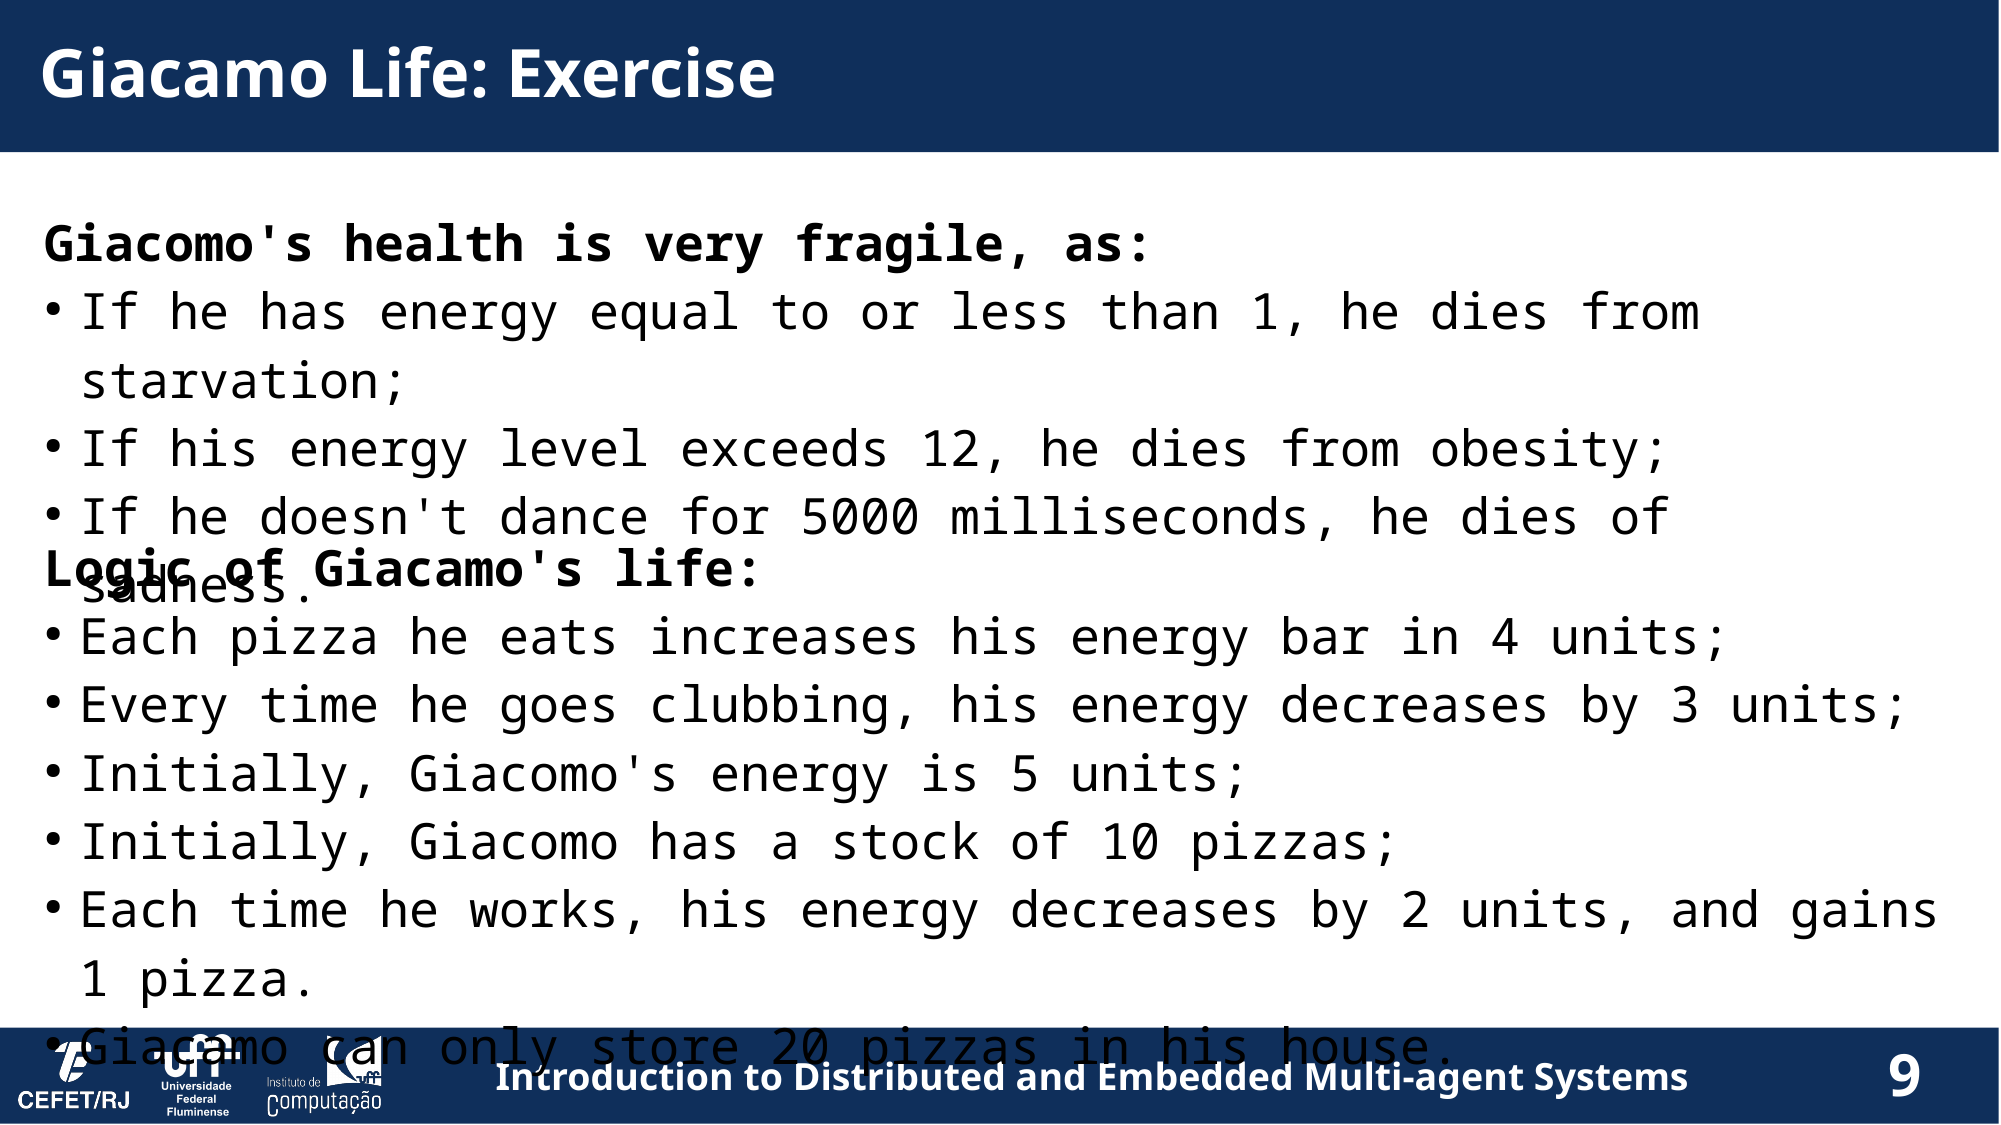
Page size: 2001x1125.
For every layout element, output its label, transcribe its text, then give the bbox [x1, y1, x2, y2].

text_box Giacomo's health is very fragile, as: If he has energy equal to or less than 1, he dies from starvation; If his energy level exceeds 12, he dies from obesity; If he doesn't dance for 5000 milliseconds, he dies of sadness. [29, 200, 1920, 483]
text_box Logic of Giacamo's life: Each pizza he eats increases his energy bar in 4 units; Every time he goes clubbing, his energy decreases by 3 units; Initially, Giacomo's energy is 5 units; Initially, Giacomo has a stock of 10 pizzas; Each time he works, his energy decreases by 2 units, and gains 1 pizza. Giacamo can only store 20 pizzas in his house. [29, 525, 1989, 1075]
picture [153, 1075, 241, 1121]
text_box Giacamo Life: Exercise [25, 23, 1999, 119]
picture [265, 1075, 383, 1117]
picture [18, 1021, 129, 1125]
